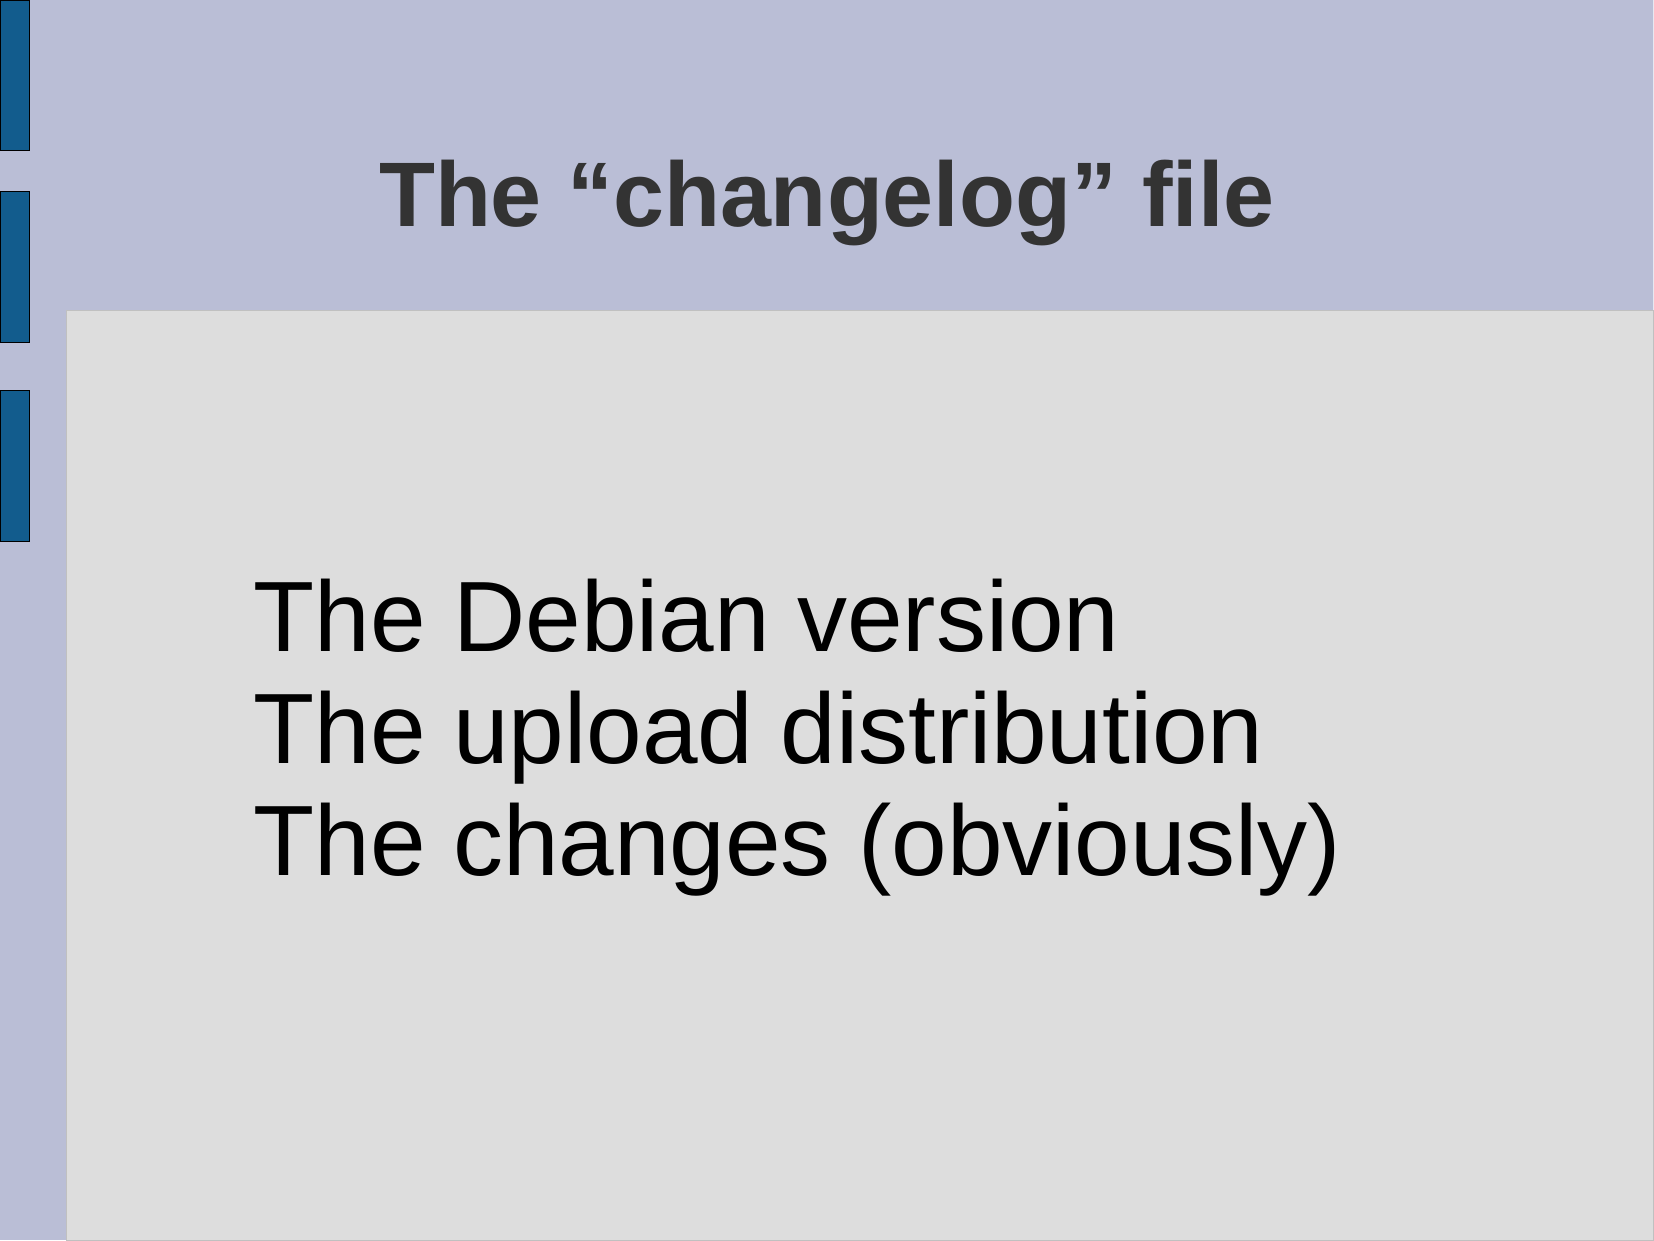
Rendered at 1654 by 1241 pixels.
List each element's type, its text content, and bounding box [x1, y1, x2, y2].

title The “changelog” file [121, 91, 1534, 299]
list The Debian version The upload distribution The changes (obviously) [236, 561, 1418, 925]
